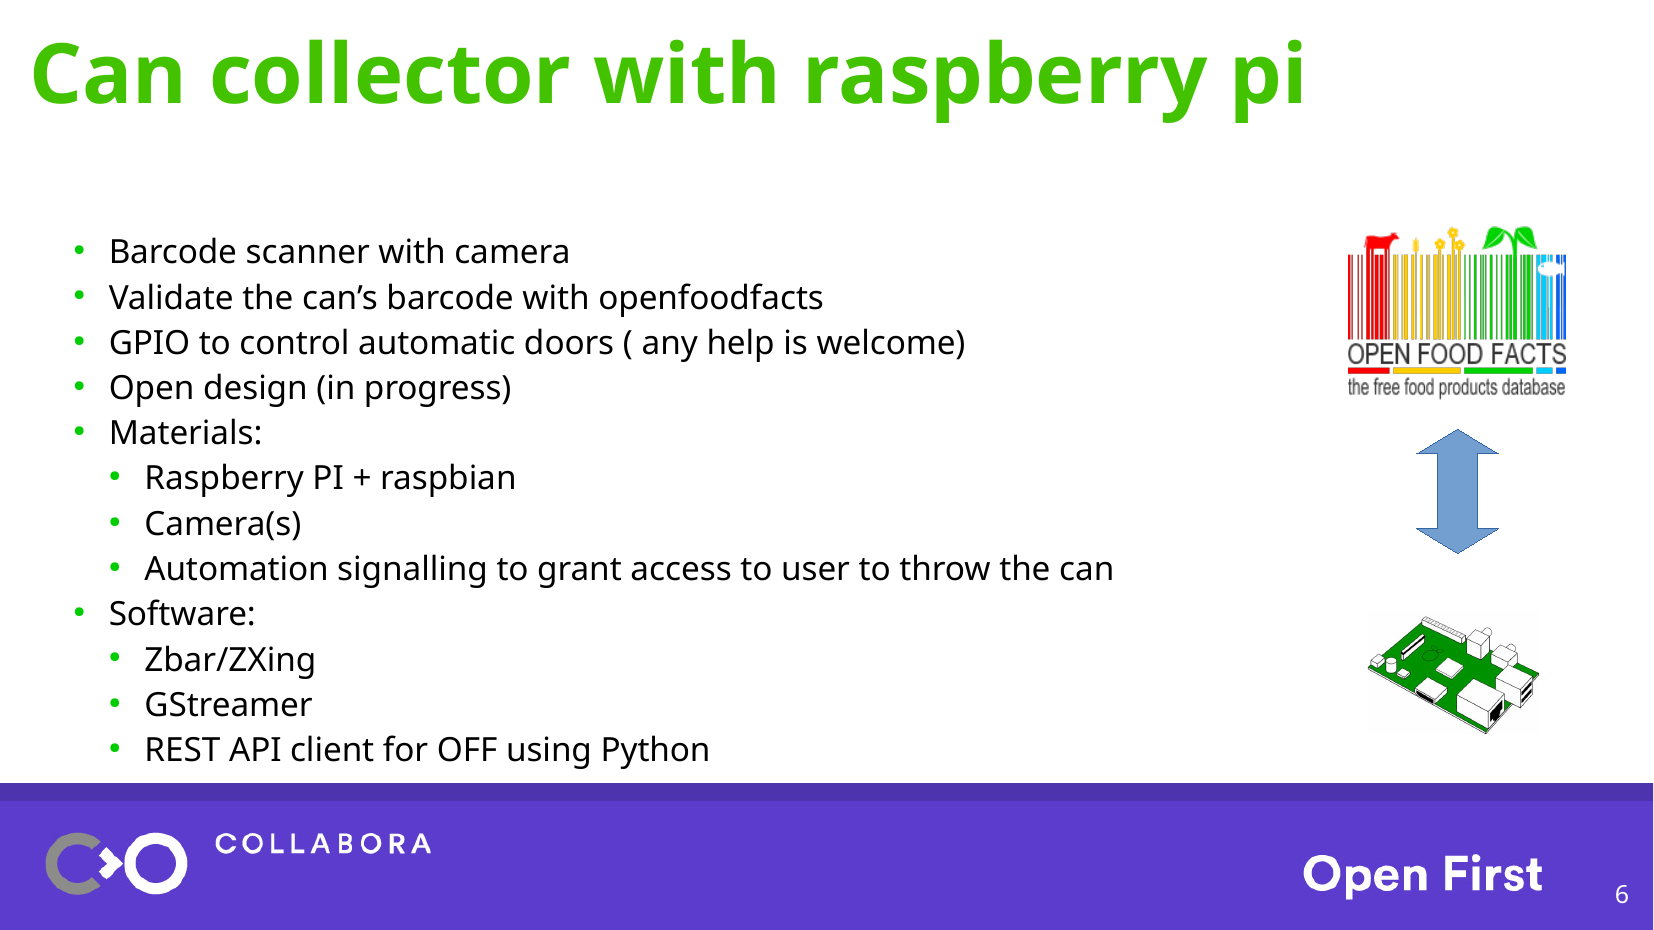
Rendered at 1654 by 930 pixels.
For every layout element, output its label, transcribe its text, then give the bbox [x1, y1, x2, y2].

title Can collector with raspberry pi [29, 12, 1602, 131]
picture [0, 0, 1654, 930]
text_box Barcode scanner with camera Validate the can’s barcode with openfoodfacts GPIO to control automatic doors ( any help is welcome) Open design (in progress) Materials: Raspberry PI + raspbian Camera(s) Automation signalling to grant access to user to throw the can Software: Zbar/ZXing GStreamer REST API client for OFF using Python [58, 175, 1314, 730]
text_box [665, 300, 695, 371]
text_box [1416, 429, 1499, 554]
